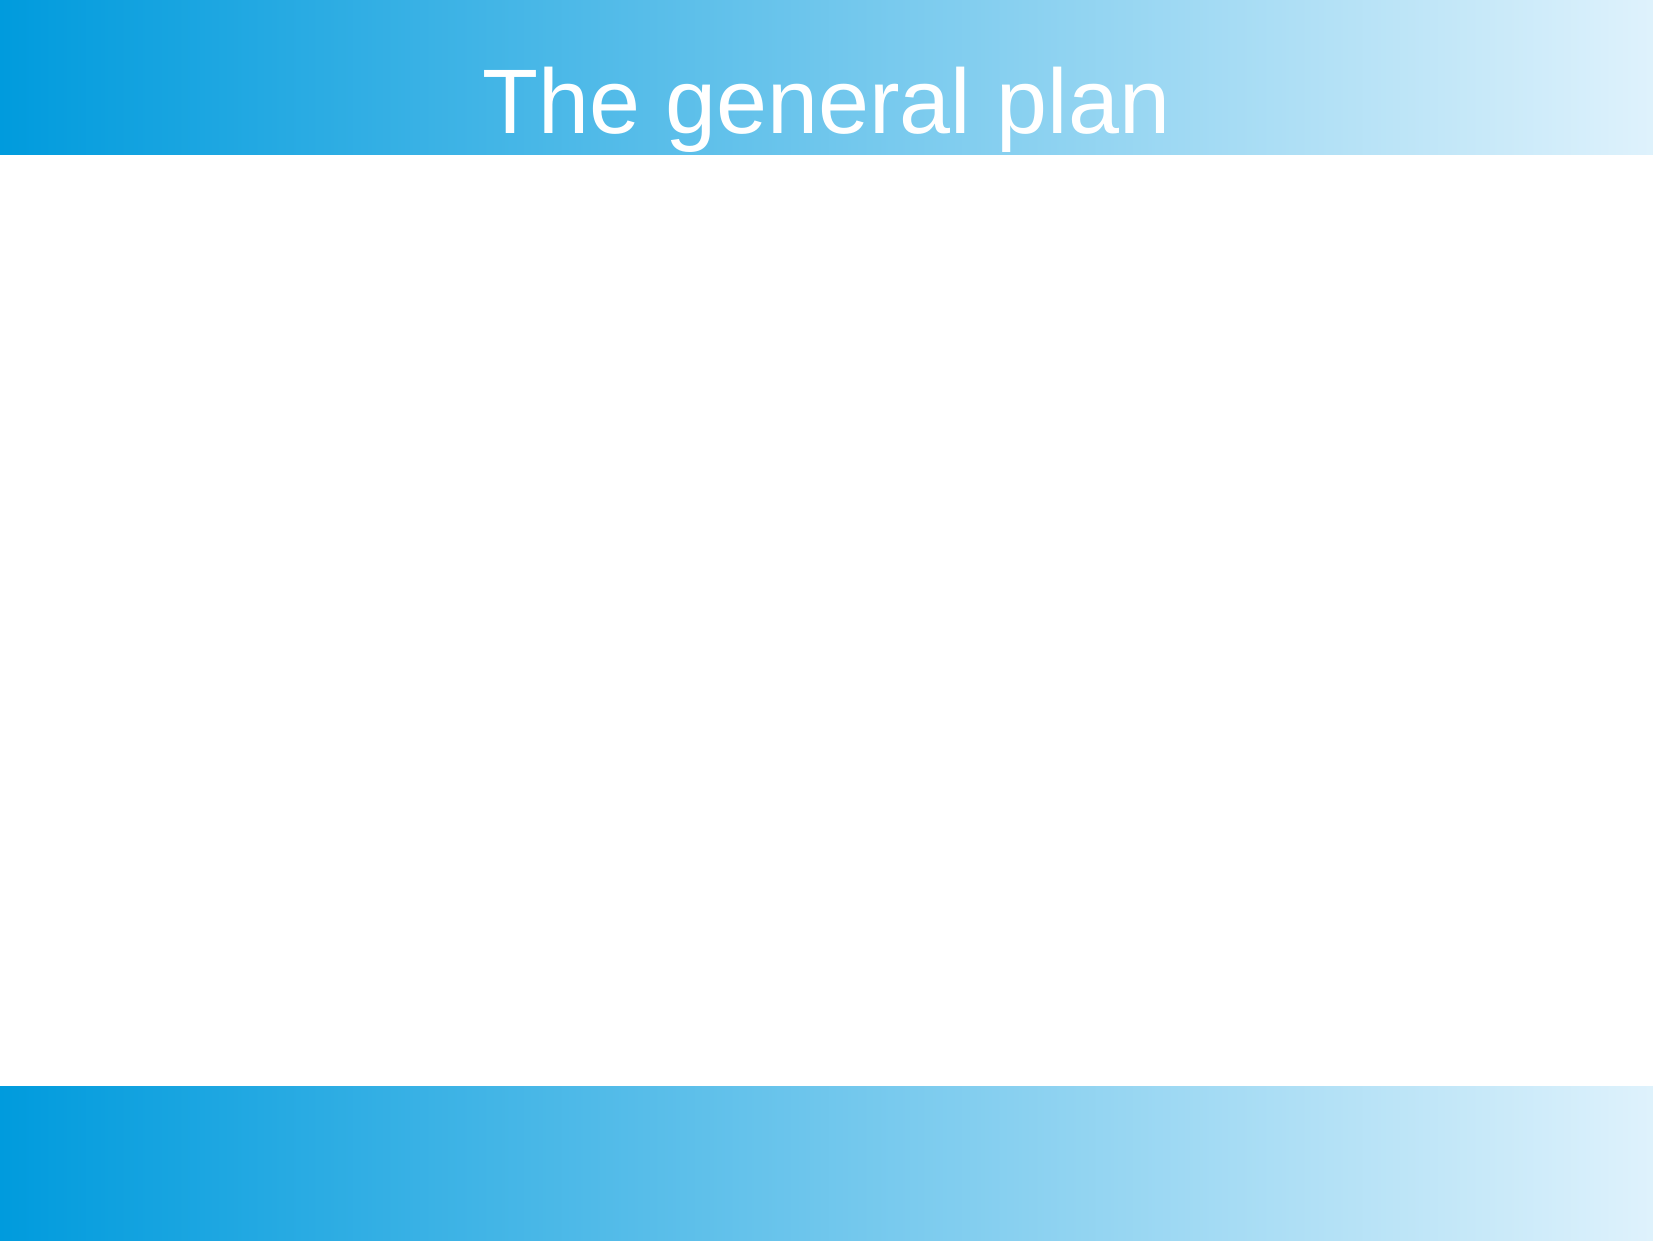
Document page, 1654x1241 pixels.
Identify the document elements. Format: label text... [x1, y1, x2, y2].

title The general plan [82, 49, 1571, 155]
